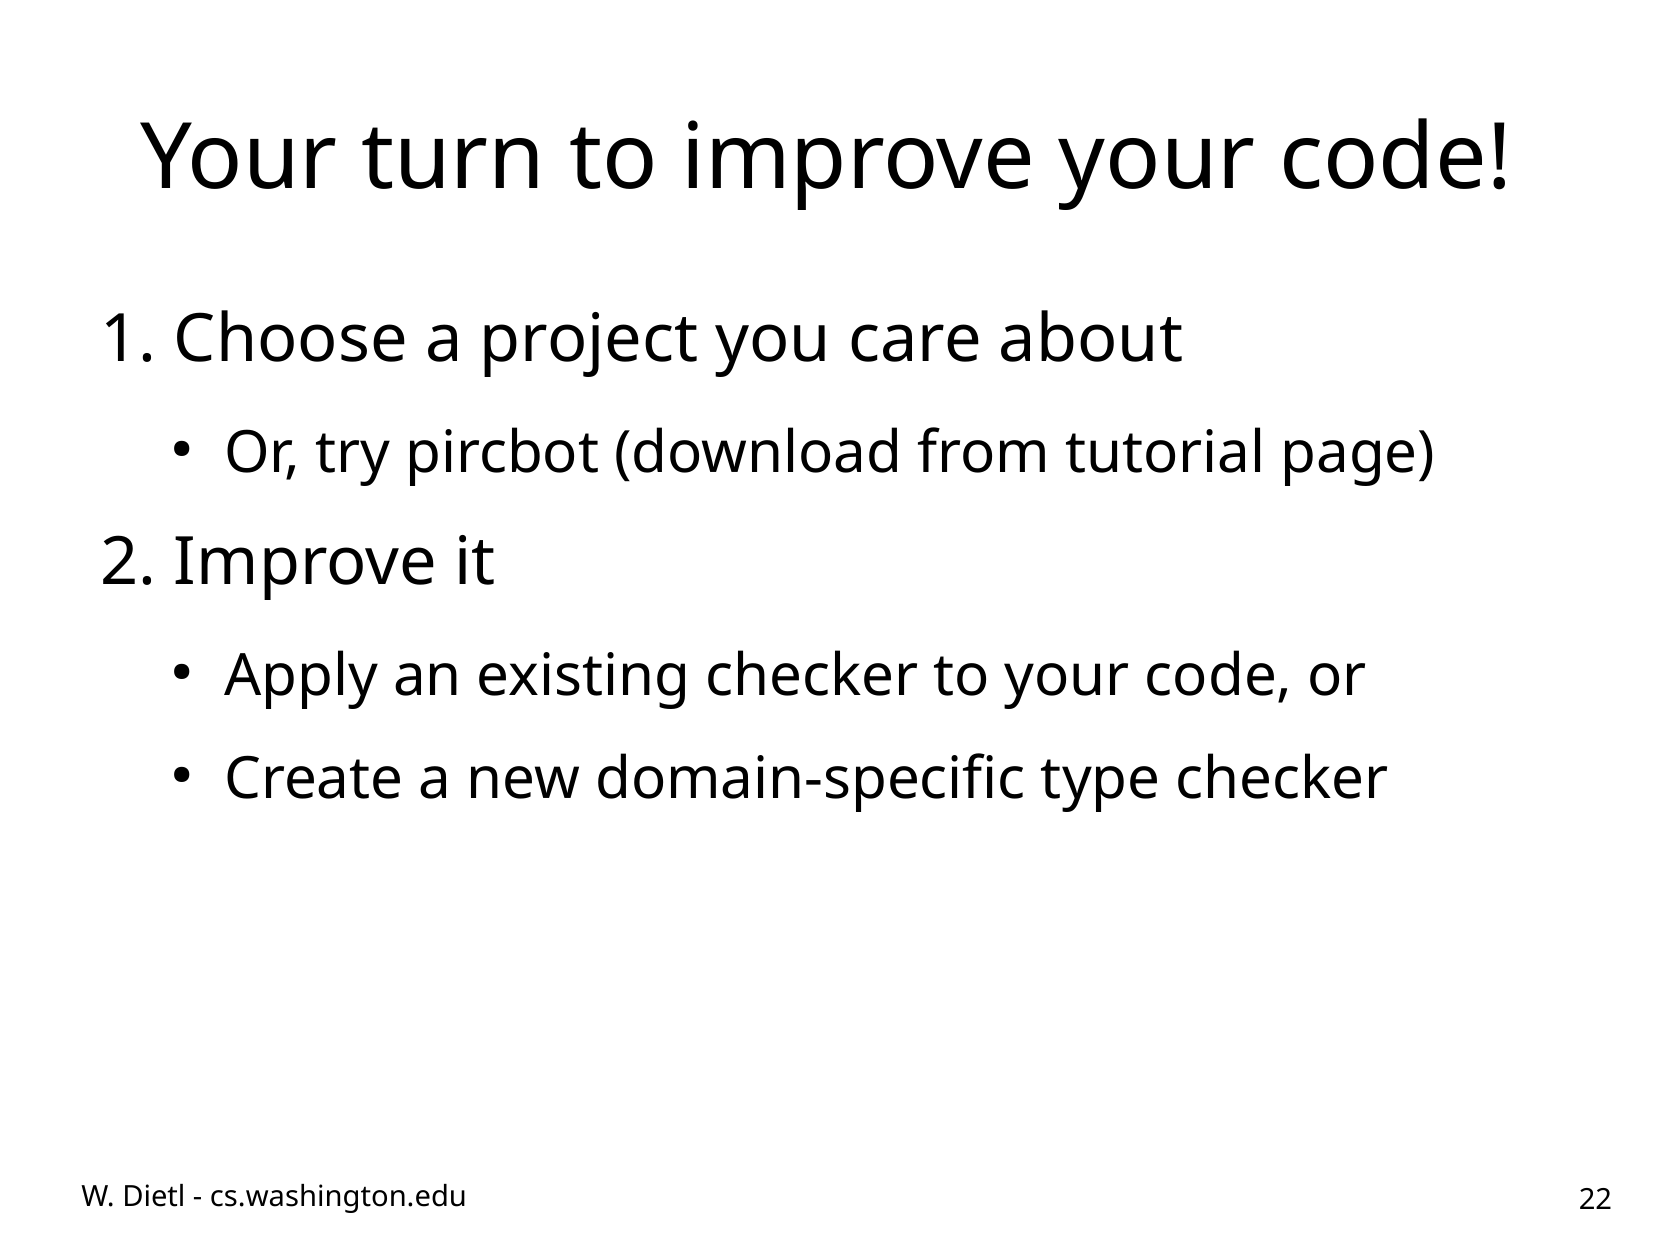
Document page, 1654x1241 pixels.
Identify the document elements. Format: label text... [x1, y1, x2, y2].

list Choose a project you care about Or, try pircbot (download from tutorial page) Improve it Apply an existing checker to your code, or Create a new domain-specific type checker [82, 290, 1571, 1109]
title Your turn to improve your code! [82, 56, 1571, 250]
